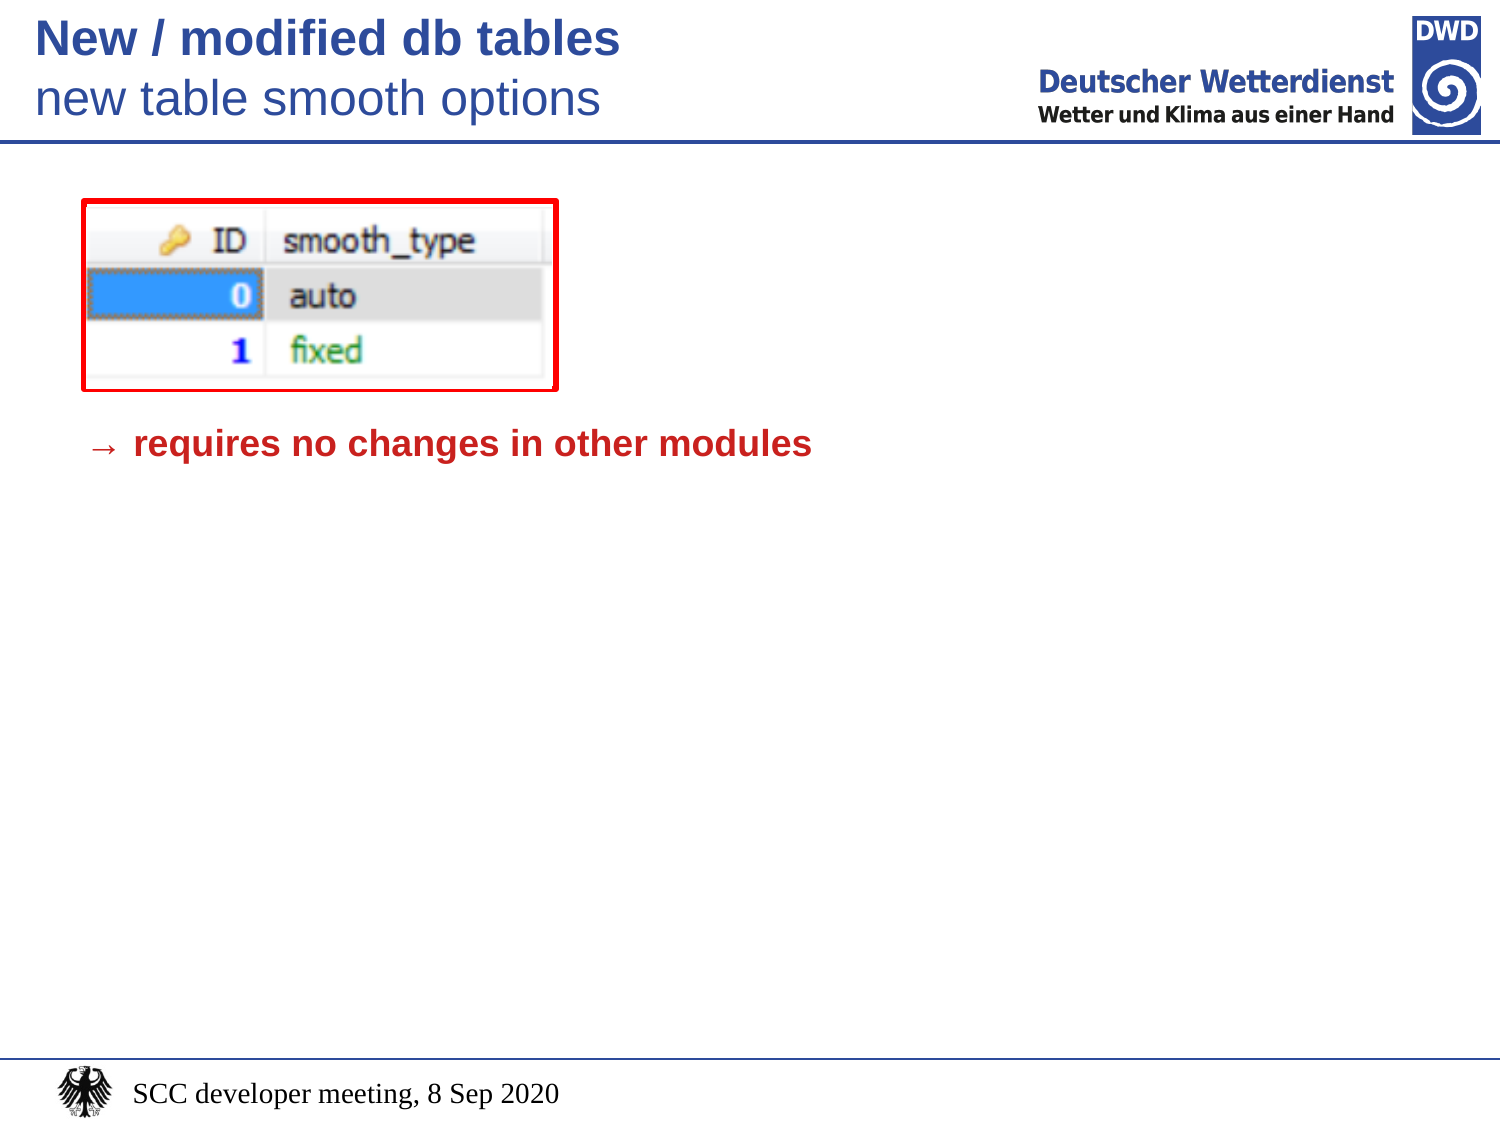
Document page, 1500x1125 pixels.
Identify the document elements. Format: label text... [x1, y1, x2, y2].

picture [86, 207, 552, 389]
picture [1038, 16, 1481, 135]
text_box New / modified db tables new table smooth options [20, 0, 988, 134]
picture [55, 1064, 114, 1119]
text_box → requires no changes in other modules [70, 412, 828, 472]
